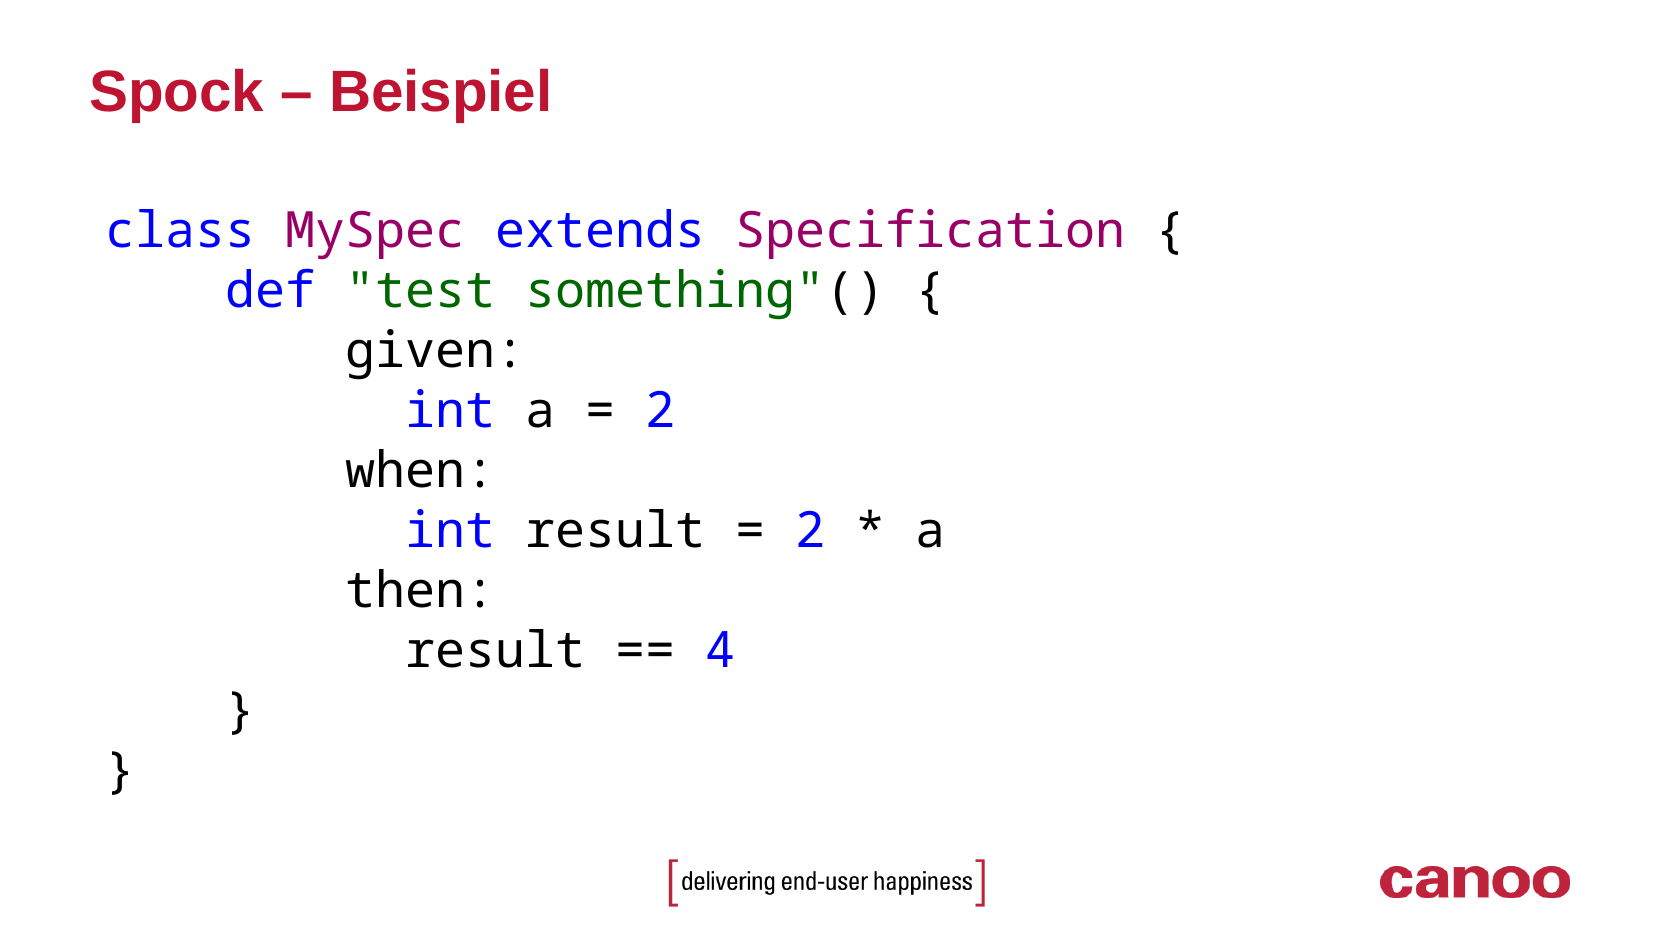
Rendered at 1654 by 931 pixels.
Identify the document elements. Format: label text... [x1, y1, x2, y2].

title Spock – Beispiel [75, 45, 1591, 136]
list class MySpec extends Specification { def "test something"() { given: int a = 2 when: int result = 2 * a then: result == 4 } } [90, 189, 1591, 931]
